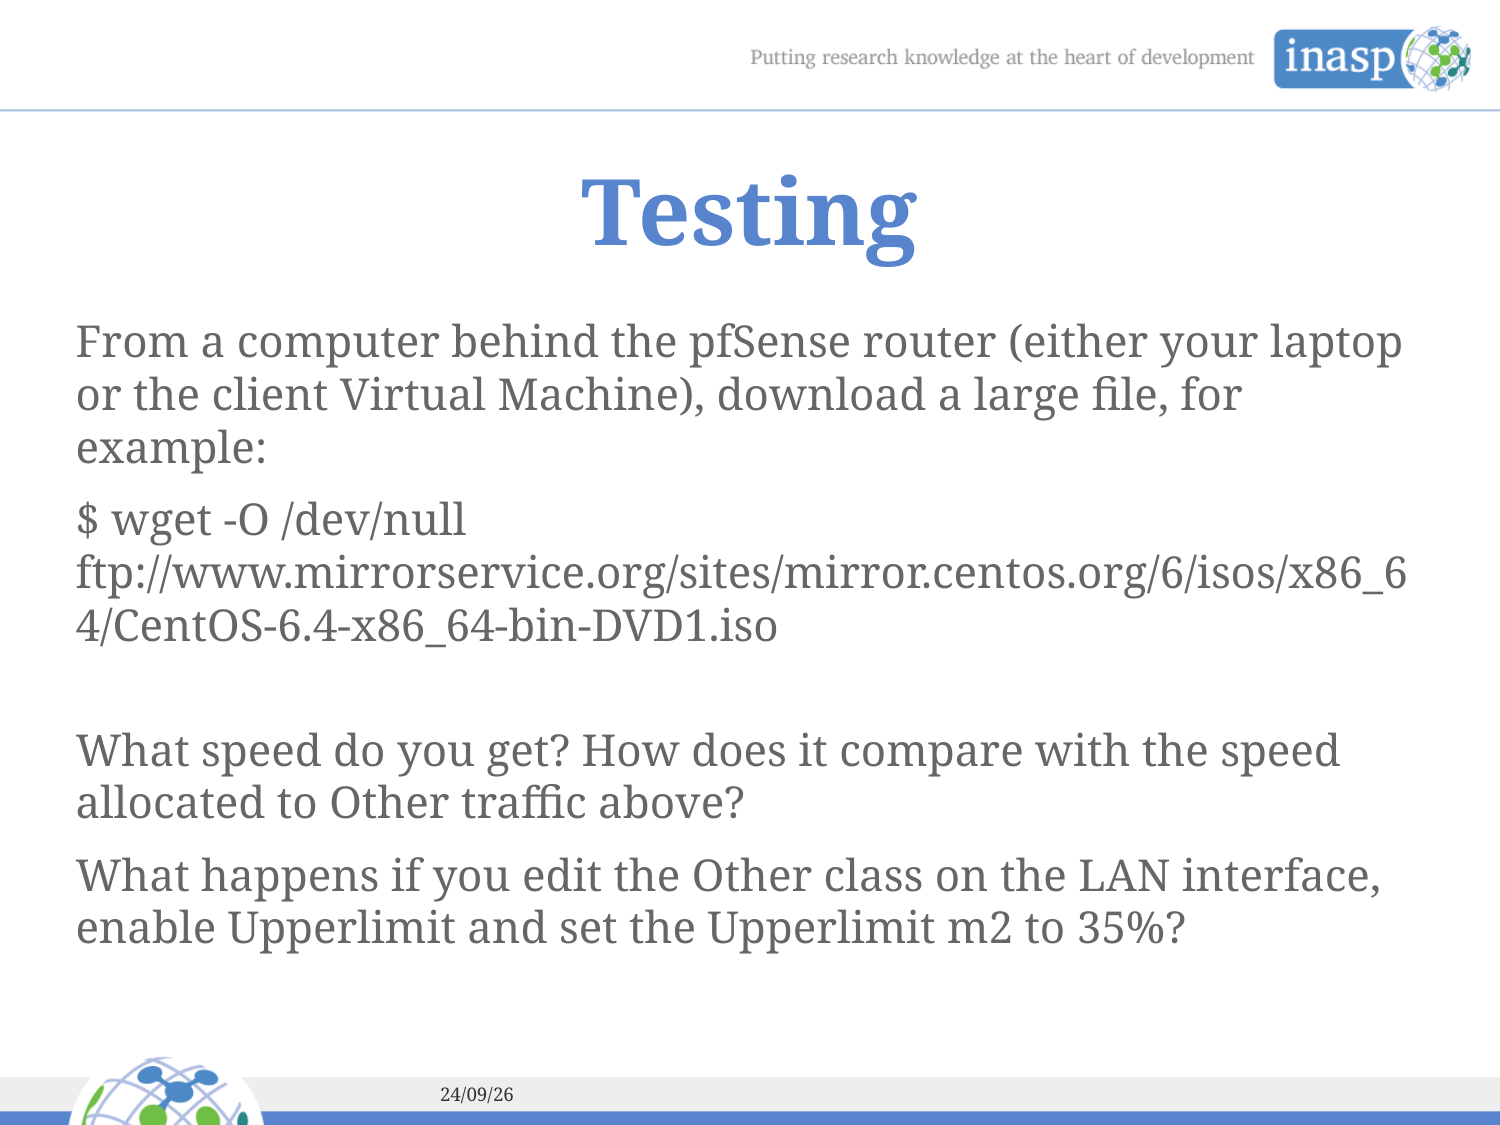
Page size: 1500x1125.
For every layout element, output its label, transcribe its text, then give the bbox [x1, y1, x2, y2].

title Testing [75, 129, 1426, 313]
picture [0, 0, 1500, 1125]
list From a computer behind the pfSense router (either your laptop or the client Virtual Machine), download a large file, for example: $ wget -O /dev/null ftp://www.mirrorservice.org/sites/mirror.centos.org/6/isos/x86_64/CentOS-6.4-x86_64-bin-DVD1.iso What speed do you get? How does it compare with the speed allocated to Other traffic above? What happens if you edit the Other class on the LAN interface, enable Upperlimit and set the Upperlimit m2 to 35%? [75, 313, 1426, 967]
